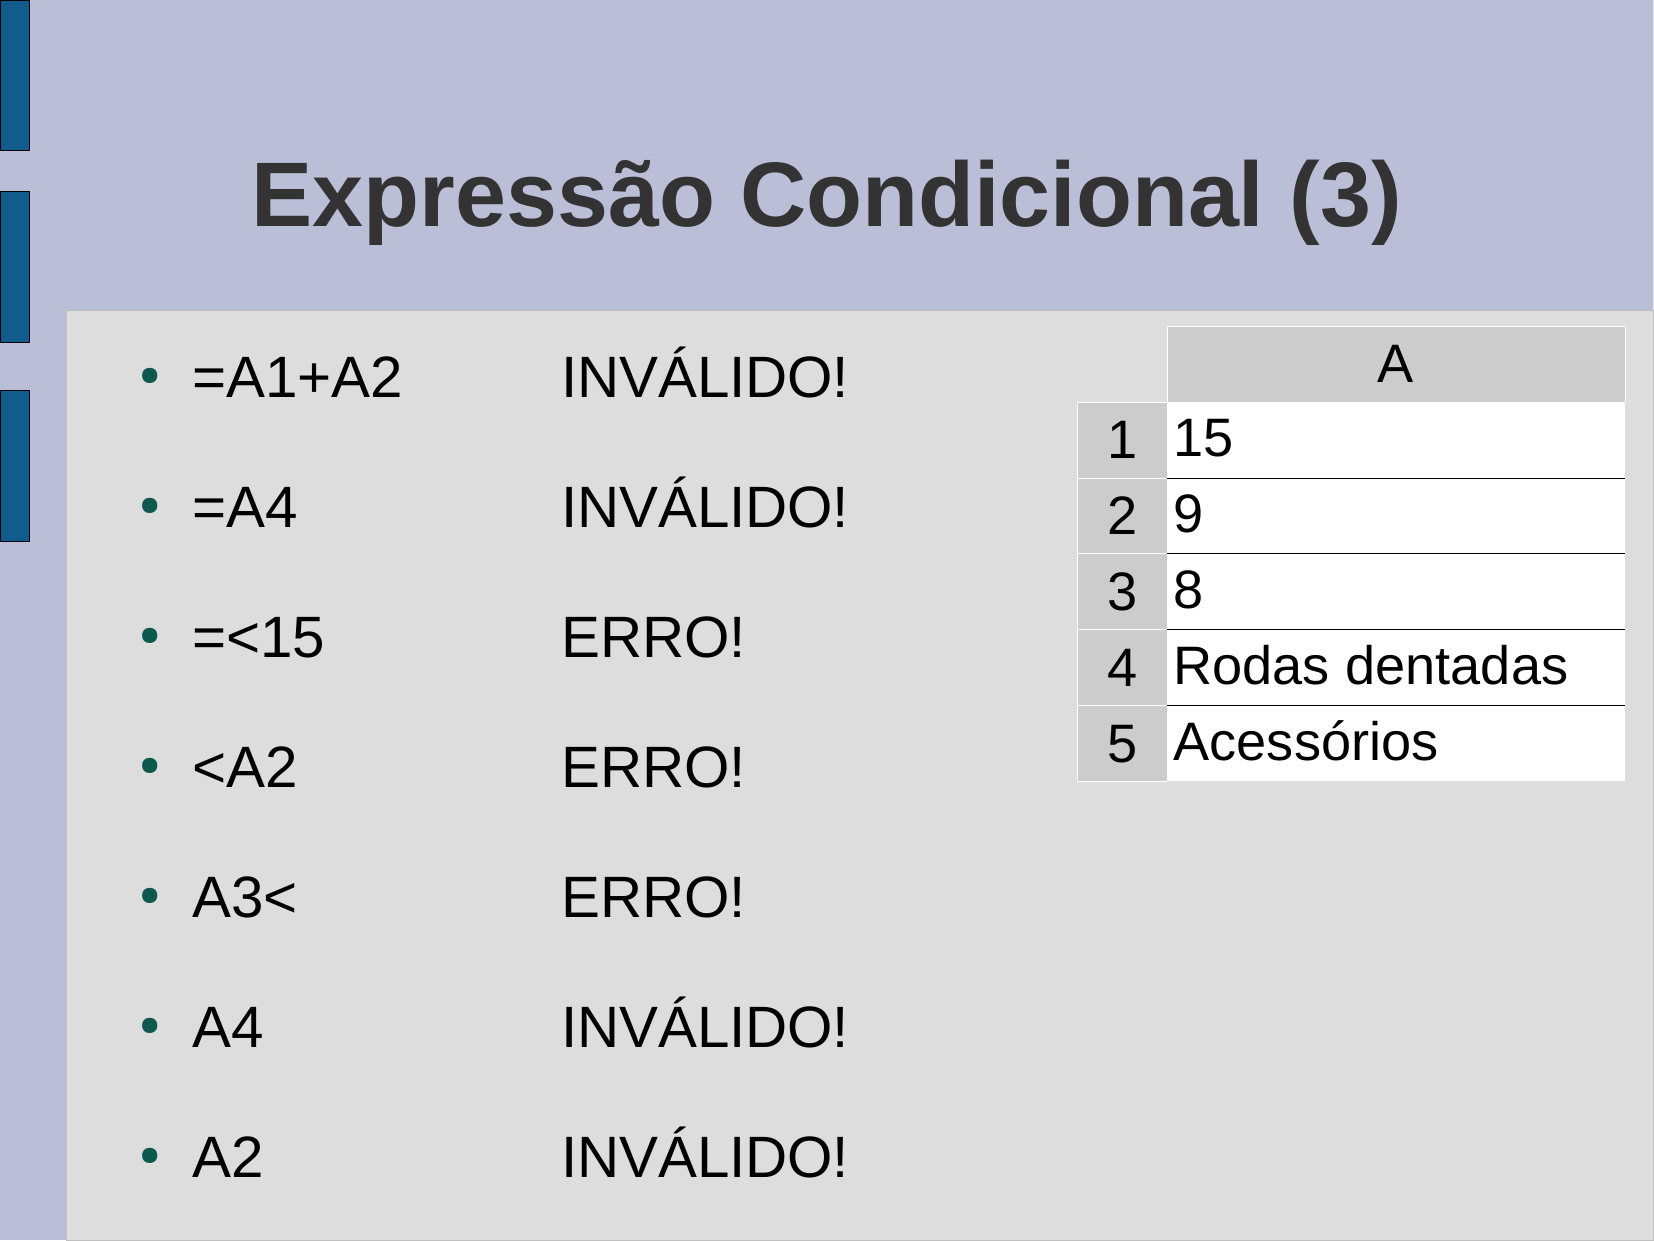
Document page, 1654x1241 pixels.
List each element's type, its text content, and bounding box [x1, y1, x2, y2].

table_header [1077, 326, 1167, 402]
list =A1+A2 INVÁLIDO! =A4 INVÁLIDO! =<15 ERRO! <A2 ERRO! A3< ERRO! A4 INVÁLIDO! A2 INVÁLIDO! [121, 344, 1004, 1188]
table_cell 15 [1167, 402, 1625, 478]
table_header A [1168, 327, 1625, 402]
table_cell 5 [1078, 706, 1167, 781]
table_cell 8 [1167, 554, 1625, 629]
table_cell 2 [1078, 479, 1167, 553]
table_cell Acessórios [1167, 706, 1625, 781]
title Expressão Condicional (3) [121, 91, 1534, 299]
table_cell 3 [1078, 554, 1167, 629]
table_cell 9 [1167, 479, 1625, 553]
table_cell Rodas dentadas [1167, 630, 1625, 705]
table_cell 1 [1078, 403, 1167, 478]
table_cell 4 [1078, 630, 1167, 705]
